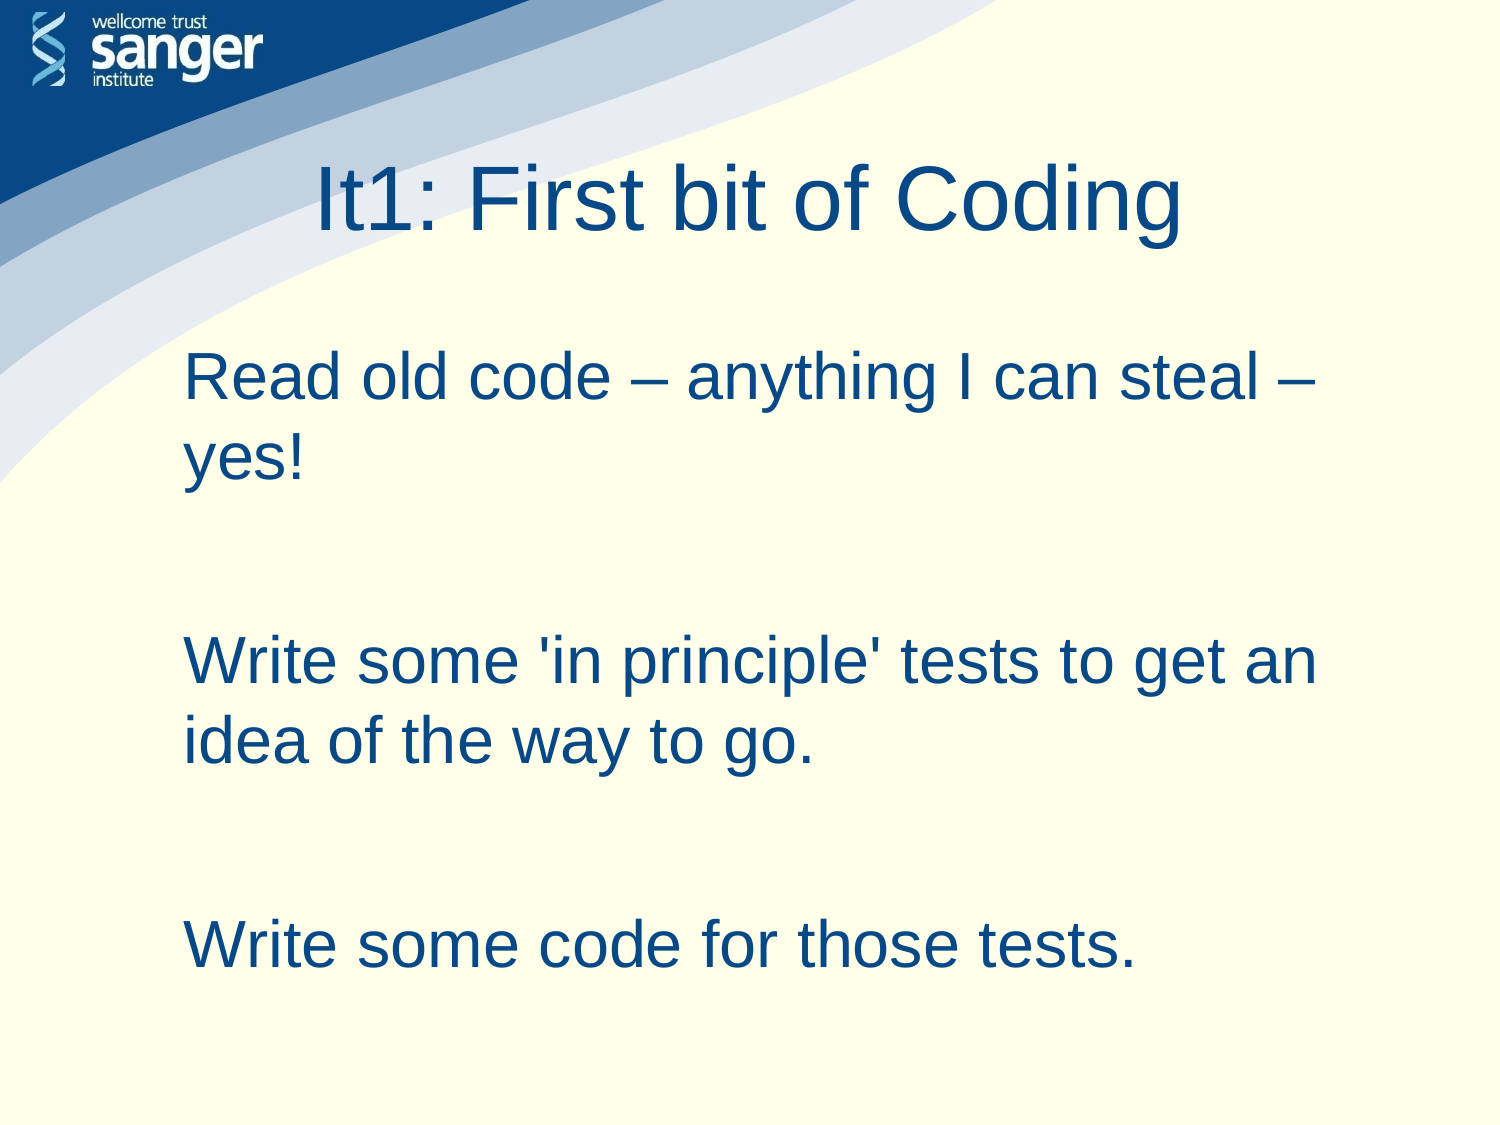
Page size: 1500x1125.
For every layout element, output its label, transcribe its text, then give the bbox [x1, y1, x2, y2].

title It1: First bit of Coding [112, 75, 1388, 312]
list Read old code – anything I can steal – yes! Write some 'in principle' tests to get an idea of the way to go. Write some code for those tests. [112, 324, 1388, 1001]
picture [12, 12, 263, 86]
